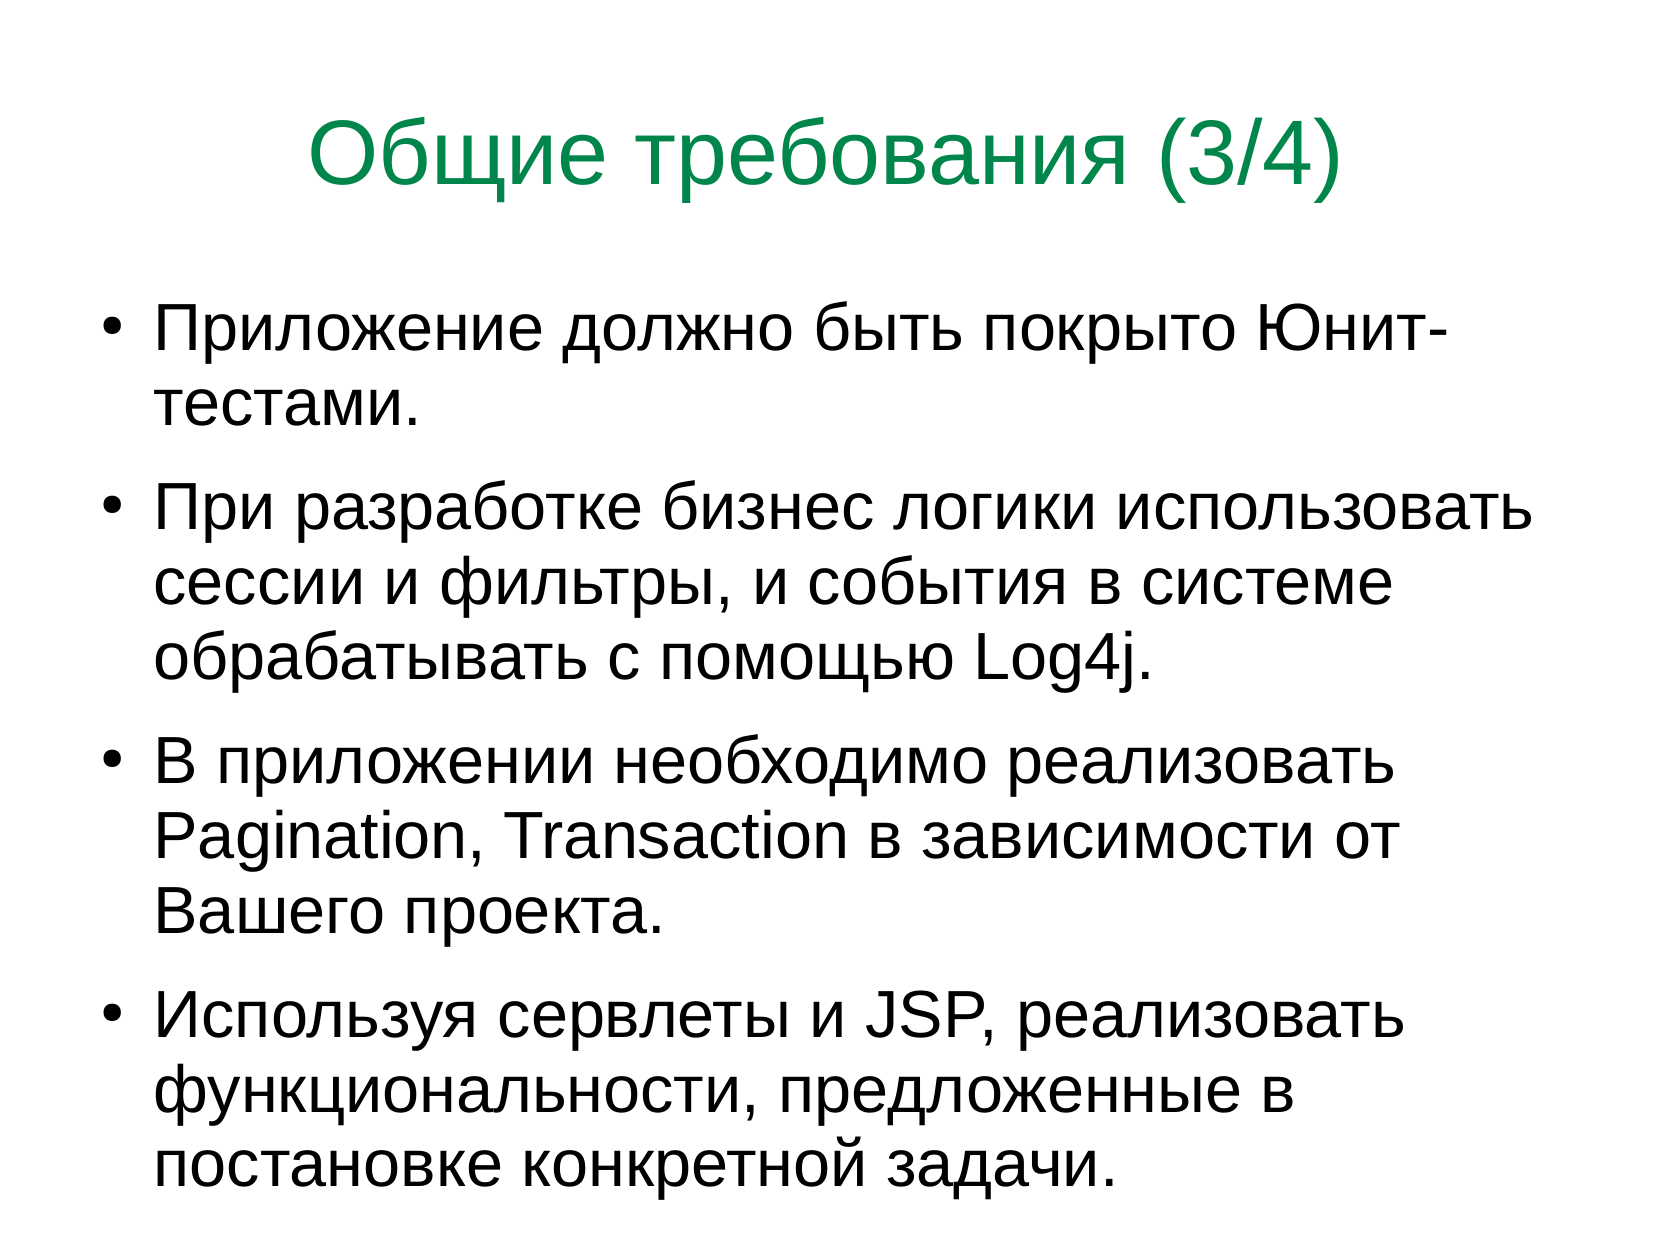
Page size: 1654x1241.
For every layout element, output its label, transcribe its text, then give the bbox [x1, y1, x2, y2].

list Приложение должно быть покрыто Юнит-тестами. При разработке бизнес логики использовать сессии и фильтры, и события в системе обрабатывать с помощью Log4j. В приложении необходимо реализовать Pagination, Transaction в зависимости от Вашего проекта. Используя сервлеты и JSP, реализовать функциональности, предложенные в постановке конкретной задачи. [82, 290, 1571, 1196]
title Общие требования (3/4) [82, 49, 1571, 257]
